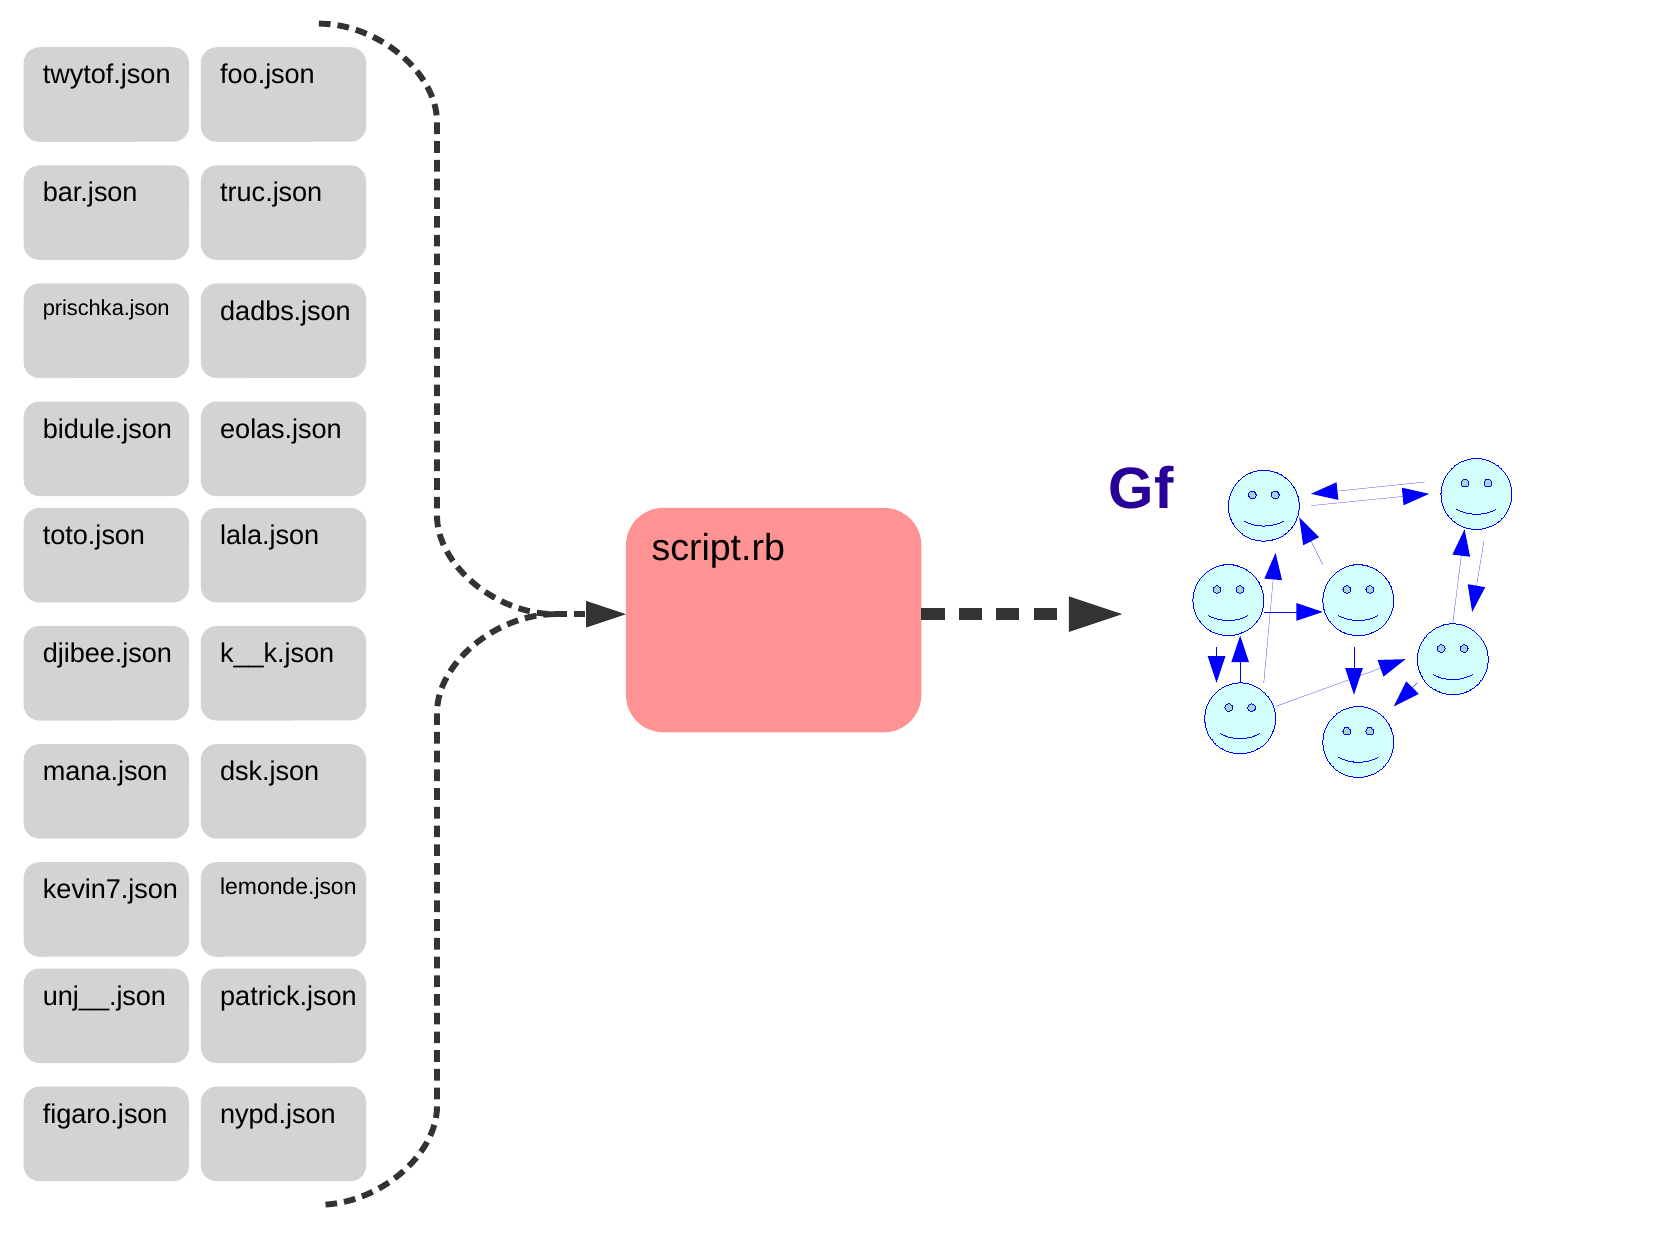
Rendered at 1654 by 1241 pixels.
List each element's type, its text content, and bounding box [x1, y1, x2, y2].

text_box [1322, 706, 1394, 778]
text_box mana.json [23, 744, 190, 839]
text_box script.rb [625, 507, 922, 733]
text_box [1228, 470, 1300, 542]
text_box twytof.json [23, 47, 190, 142]
text_box djibee.json [23, 625, 190, 721]
text_box kevin7.json [23, 862, 190, 957]
text_box [1204, 682, 1276, 754]
text_box [1417, 623, 1489, 695]
text_box unj__.json [23, 968, 190, 1064]
text_box lala.json [200, 507, 367, 603]
text_box [1322, 564, 1394, 636]
text_box lemonde.json [200, 862, 367, 957]
text_box [1440, 458, 1512, 530]
text_box eolas.json [200, 401, 367, 497]
text_box prischka.json [23, 283, 190, 379]
text_box truc.json [200, 165, 367, 260]
text_box Gf [1094, 448, 1189, 529]
text_box figaro.json [23, 1086, 190, 1182]
text_box dsk.json [200, 744, 367, 839]
text_box nypd.json [200, 1086, 367, 1182]
text_box dadbs.json [200, 283, 367, 379]
text_box k__k.json [200, 625, 367, 721]
text_box toto.json [23, 507, 190, 603]
text_box [1192, 564, 1264, 636]
text_box bar.json [23, 165, 190, 260]
text_box patrick.json [200, 968, 367, 1064]
text_box foo.json [200, 47, 367, 142]
text_box bidule.json [23, 401, 190, 497]
